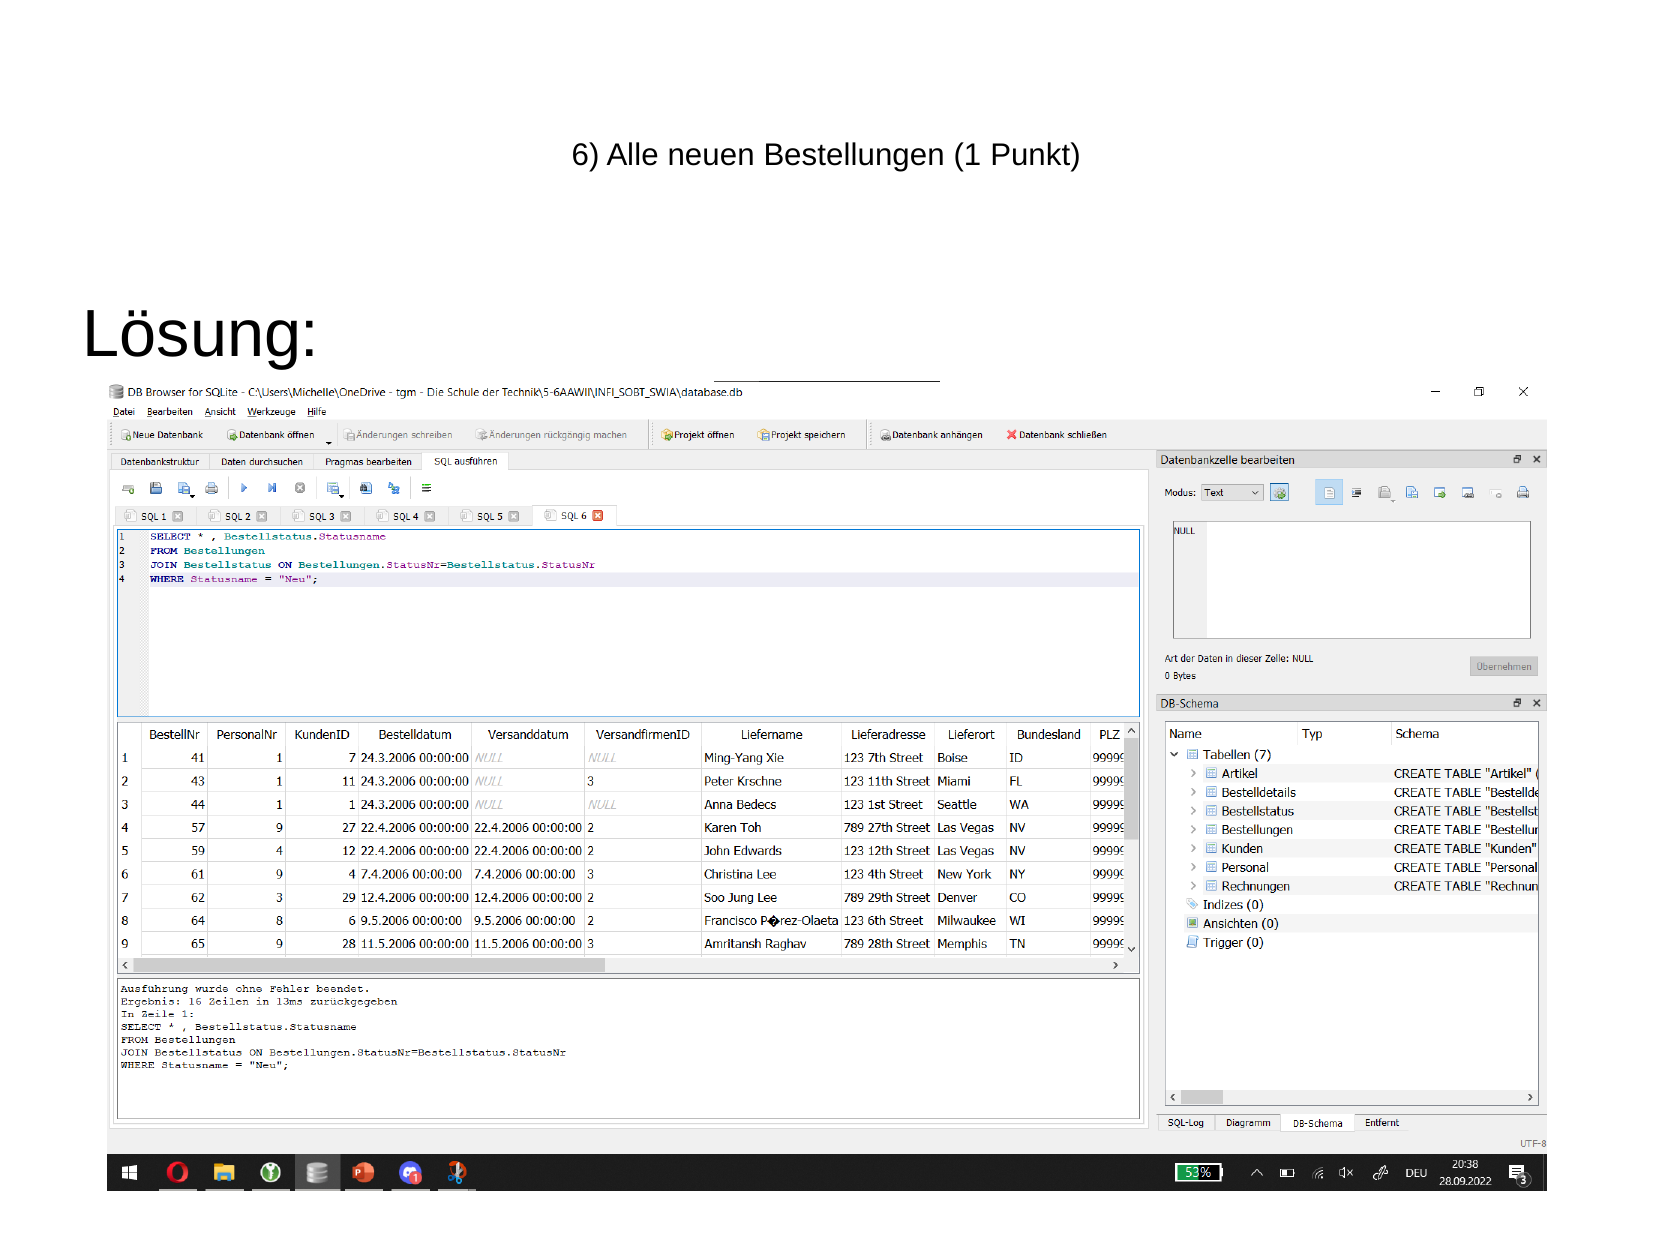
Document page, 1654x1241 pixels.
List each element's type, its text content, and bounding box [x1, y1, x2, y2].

list Lösung: [82, 290, 1571, 1109]
title 6) Alle neuen Bestellungen (1 Punkt) [82, 49, 1571, 257]
picture [107, 381, 1547, 1191]
